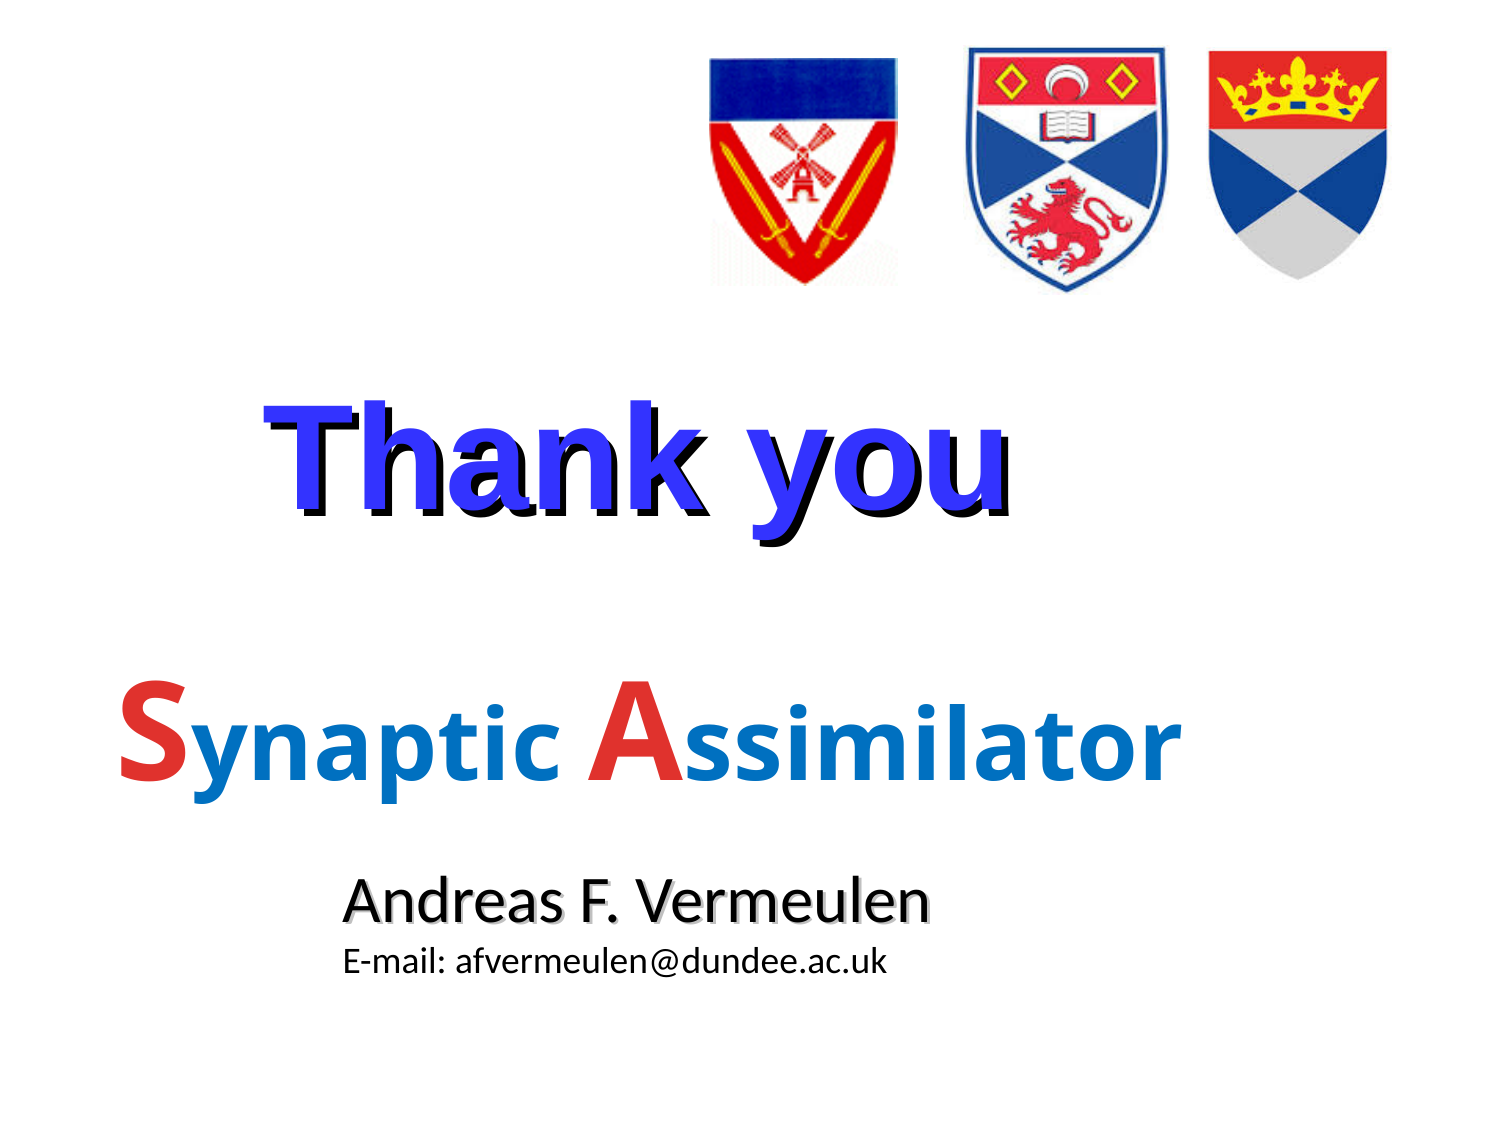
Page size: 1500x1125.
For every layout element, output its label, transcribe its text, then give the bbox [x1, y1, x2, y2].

picture [709, 58, 898, 286]
text_box Andreas F. Vermeulen E-mail: afvermeulen@dundee.ac.uk [342, 873, 1134, 963]
text_box Thank you [248, 366, 1063, 638]
picture [1181, 47, 1418, 284]
text_box Synaptic Assimilator [100, 635, 1394, 815]
picture [963, 45, 1170, 296]
